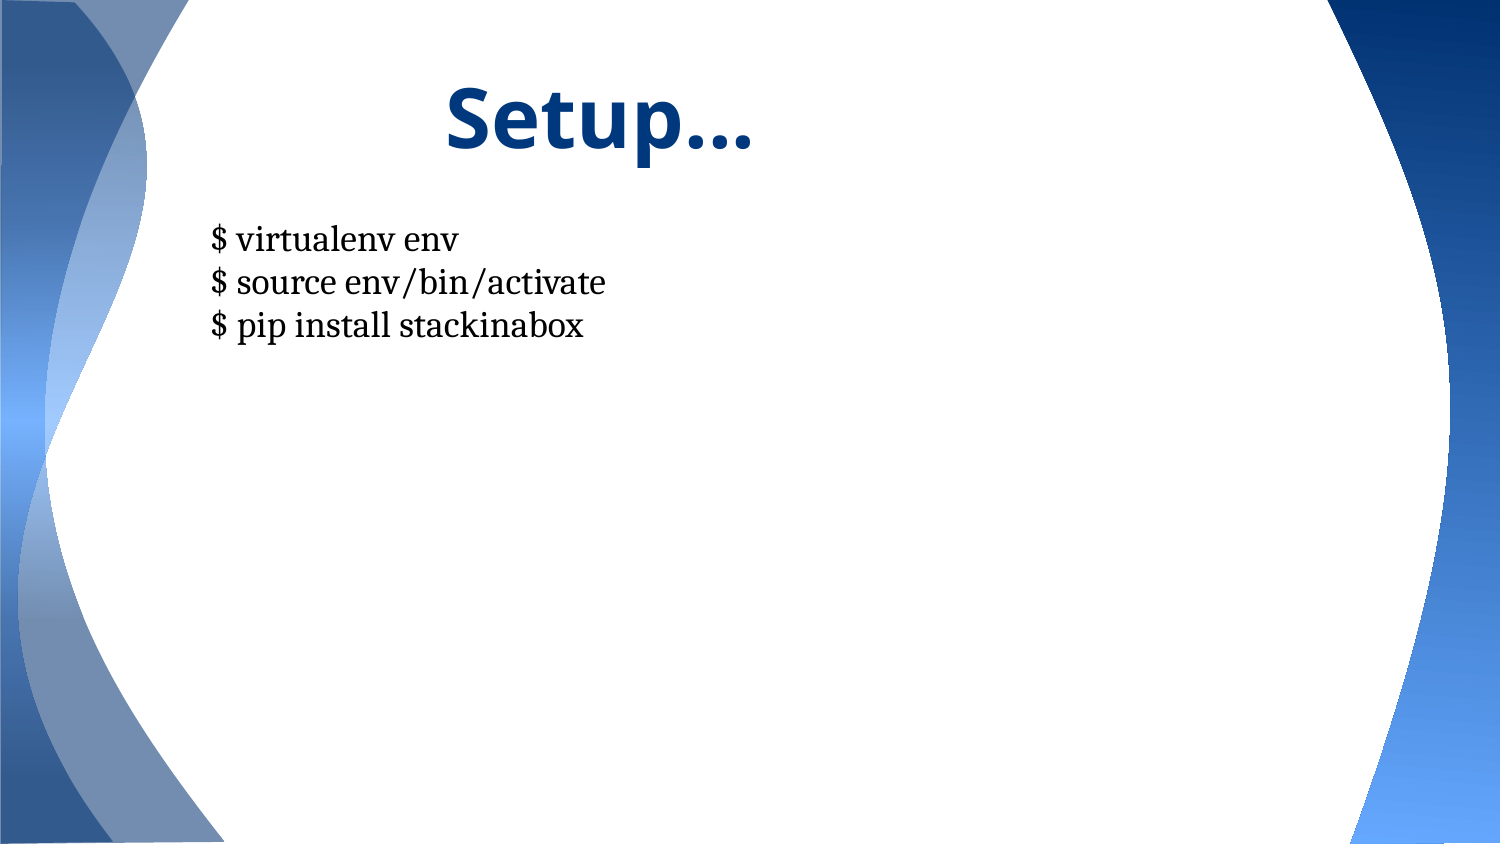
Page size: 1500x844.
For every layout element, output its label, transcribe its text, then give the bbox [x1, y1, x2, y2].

text_box $ virtualenv env $ source env/bin/activate $ pip install stackinabox [195, 210, 1366, 574]
title Setup... [430, 16, 991, 181]
